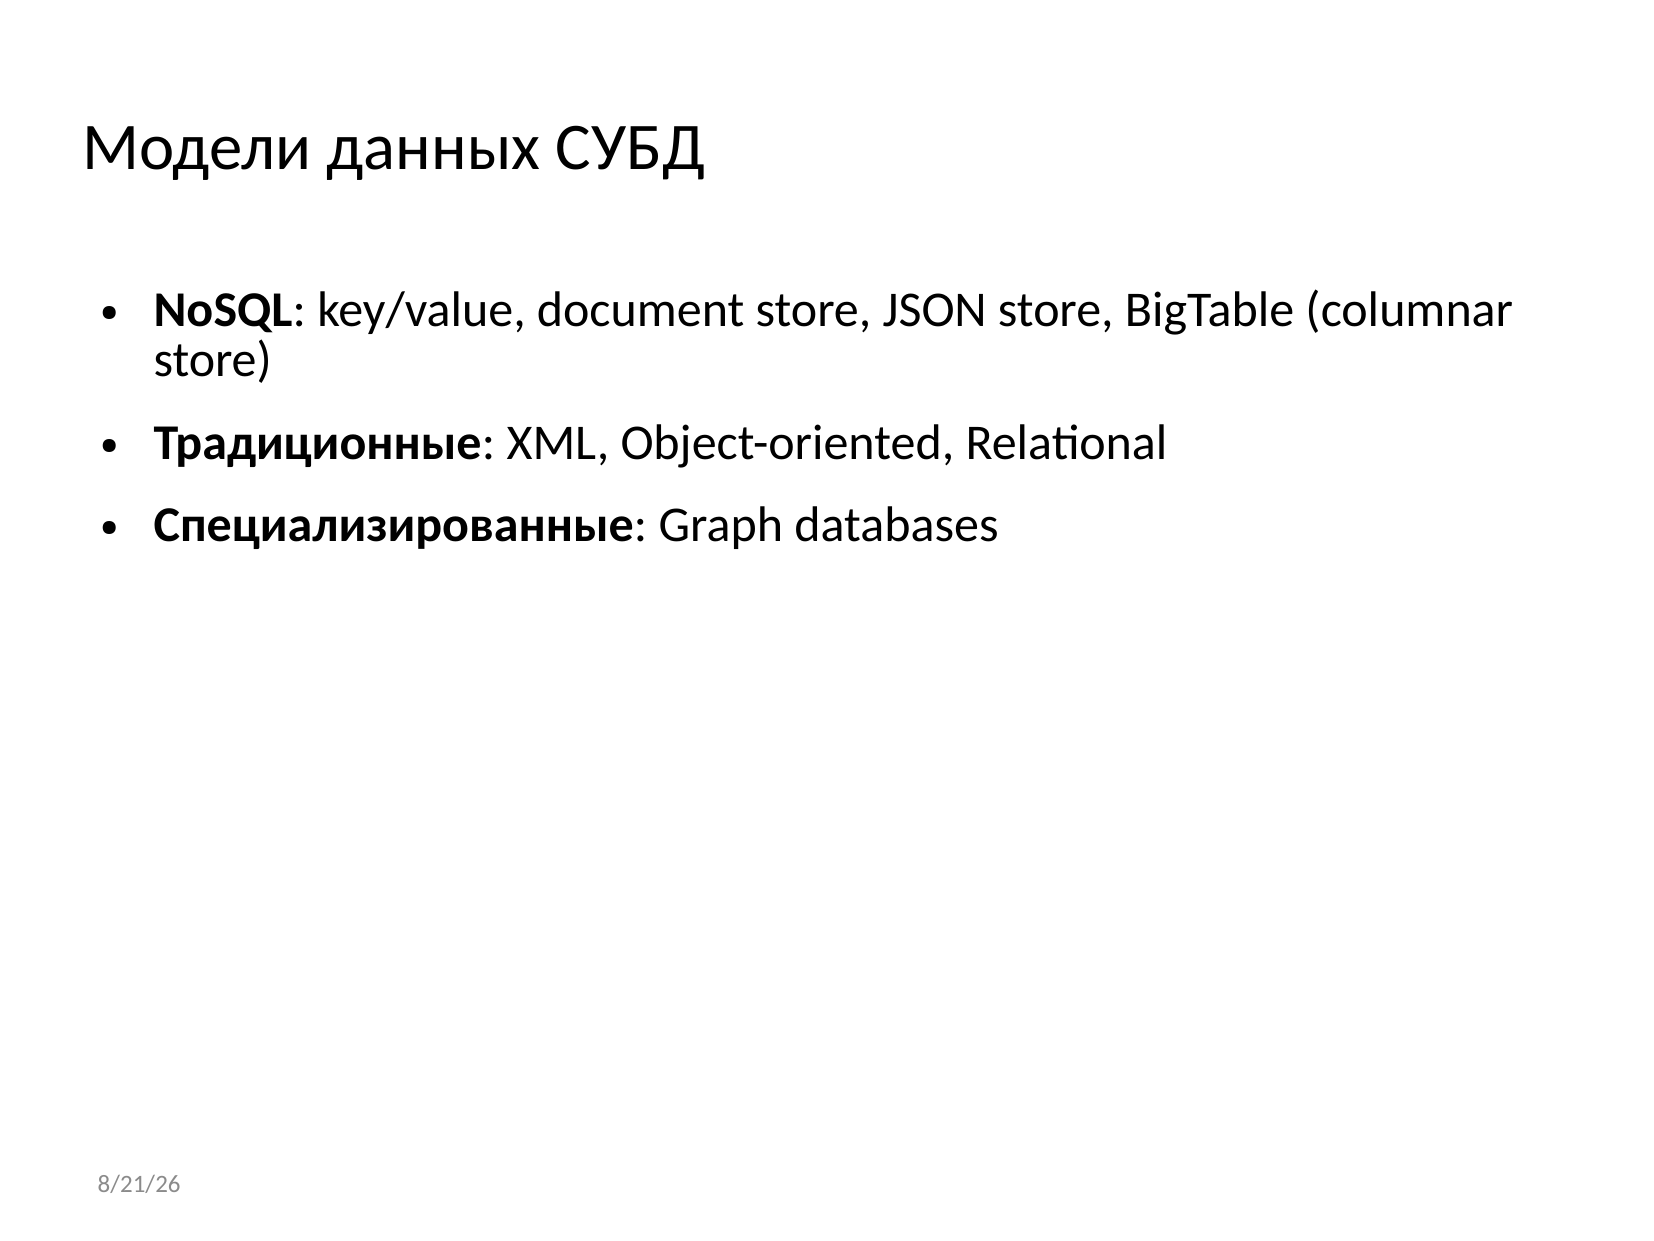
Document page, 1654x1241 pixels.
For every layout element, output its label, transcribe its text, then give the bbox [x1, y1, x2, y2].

title Модели данных СУБД [82, 49, 1571, 257]
list NoSQL: key/value, document store, JSON store, BigTable (columnar store) Традиционные: XML, Object-oriented, Relational Специализированные: Graph databases [82, 289, 1571, 1108]
